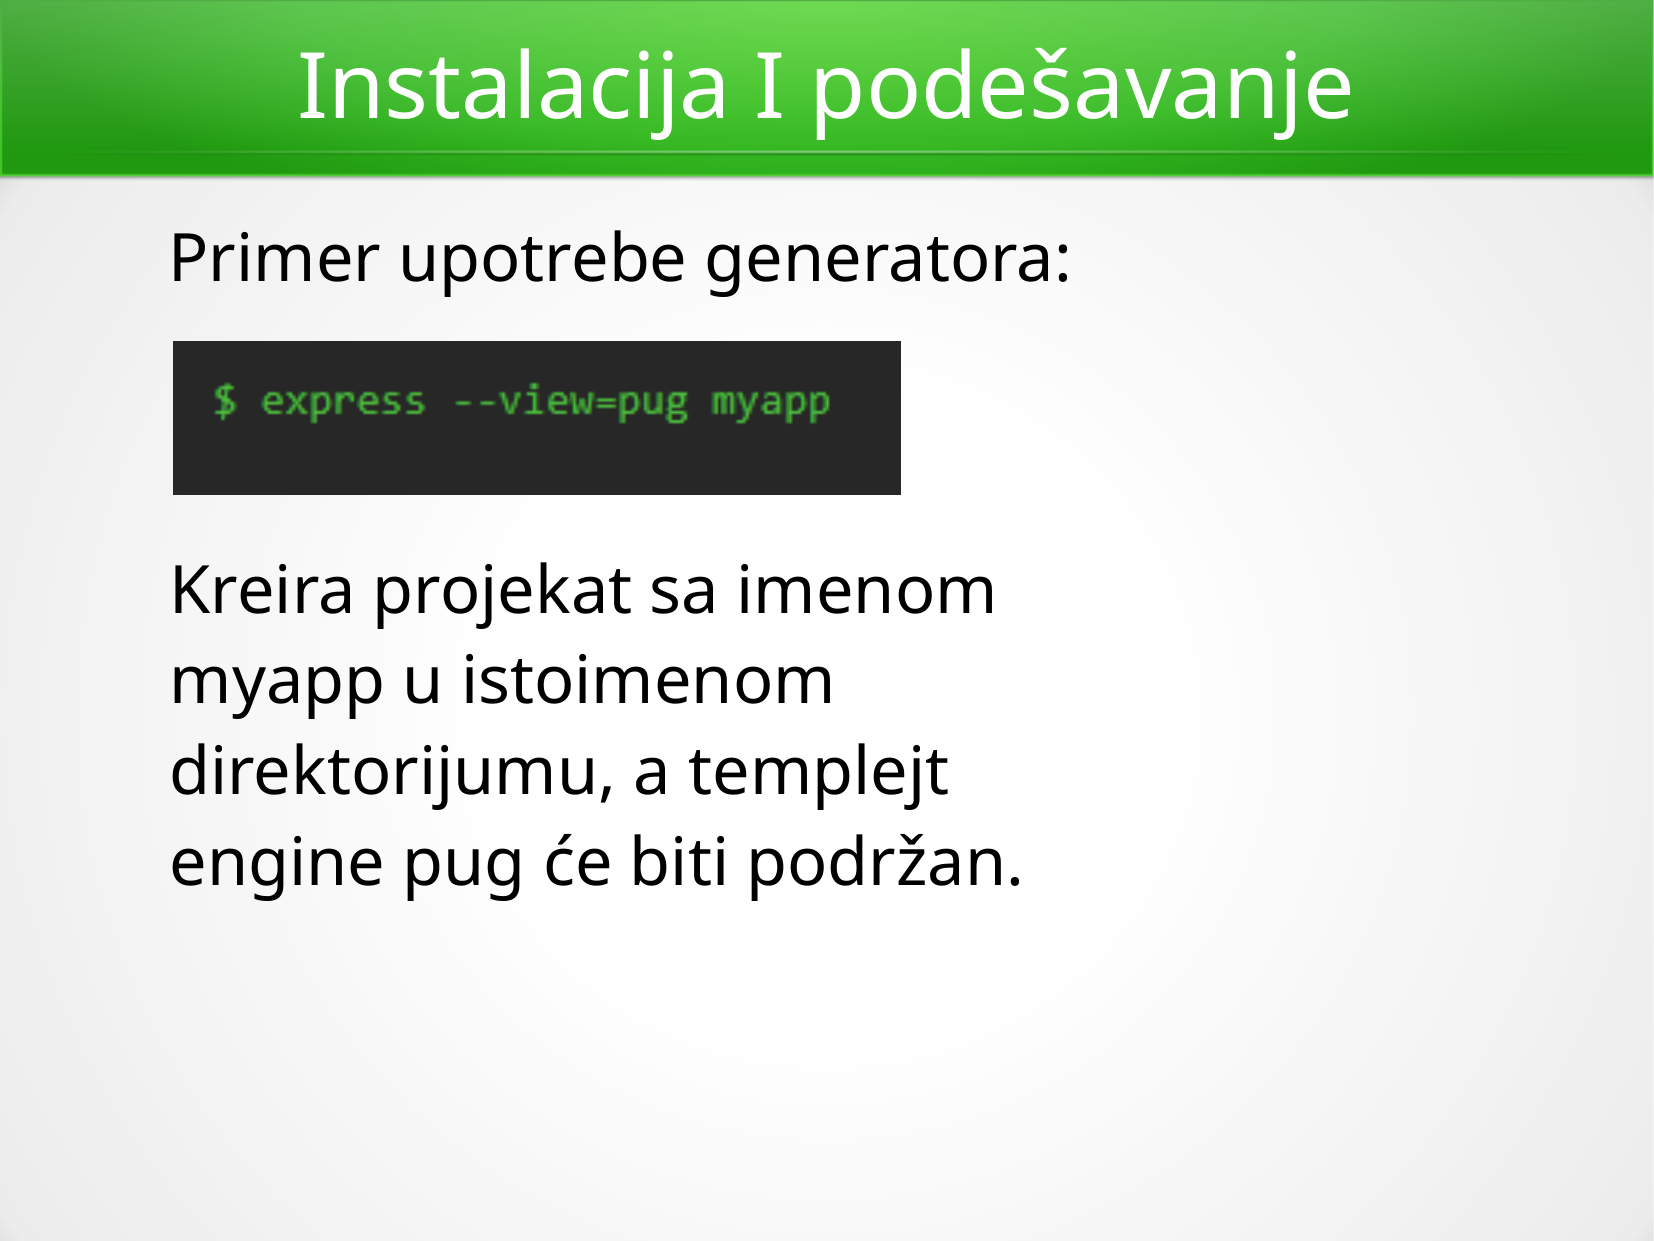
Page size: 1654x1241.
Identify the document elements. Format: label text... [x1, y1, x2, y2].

title Instalacija I podešavanje [82, 11, 1571, 154]
list Kreira projekat sa imenom myapp u istoimenom direktorijumu, a templejt engine pug će biti podržan. [98, 541, 1096, 946]
list Primer upotrebe generatora: [97, 210, 1156, 385]
picture [0, 0, 1654, 1241]
